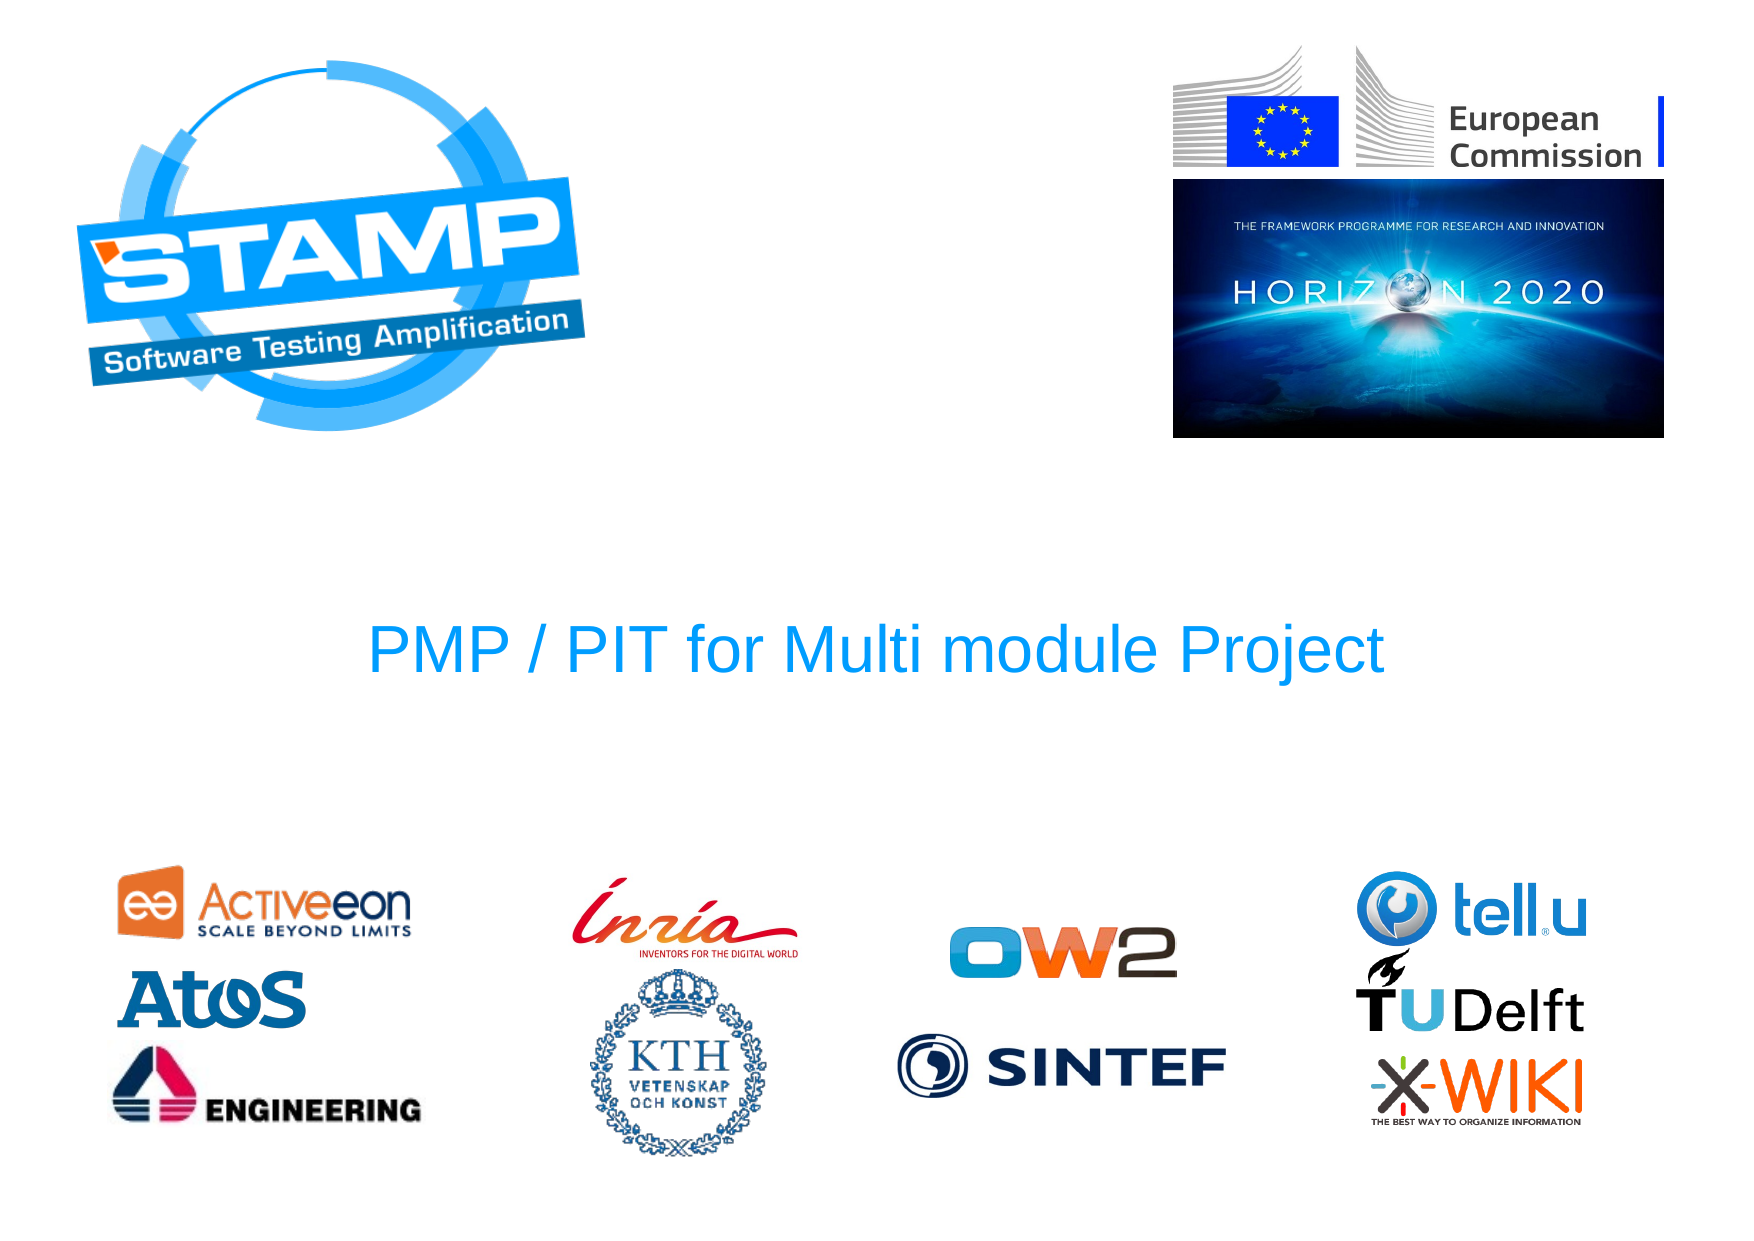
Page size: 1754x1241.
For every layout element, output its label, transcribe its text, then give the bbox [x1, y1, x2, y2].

picture [112, 856, 416, 948]
picture [950, 927, 1177, 978]
picture [1173, 45, 1664, 167]
picture [59, 39, 603, 453]
picture [1173, 179, 1664, 438]
picture [116, 969, 306, 1030]
picture [107, 1040, 426, 1128]
picture [950, 966, 961, 978]
picture [897, 1033, 1226, 1098]
picture [560, 865, 809, 1158]
subtitle PMP / PIT for Multi module Project [87, 448, 1667, 851]
picture [1334, 865, 1619, 1126]
